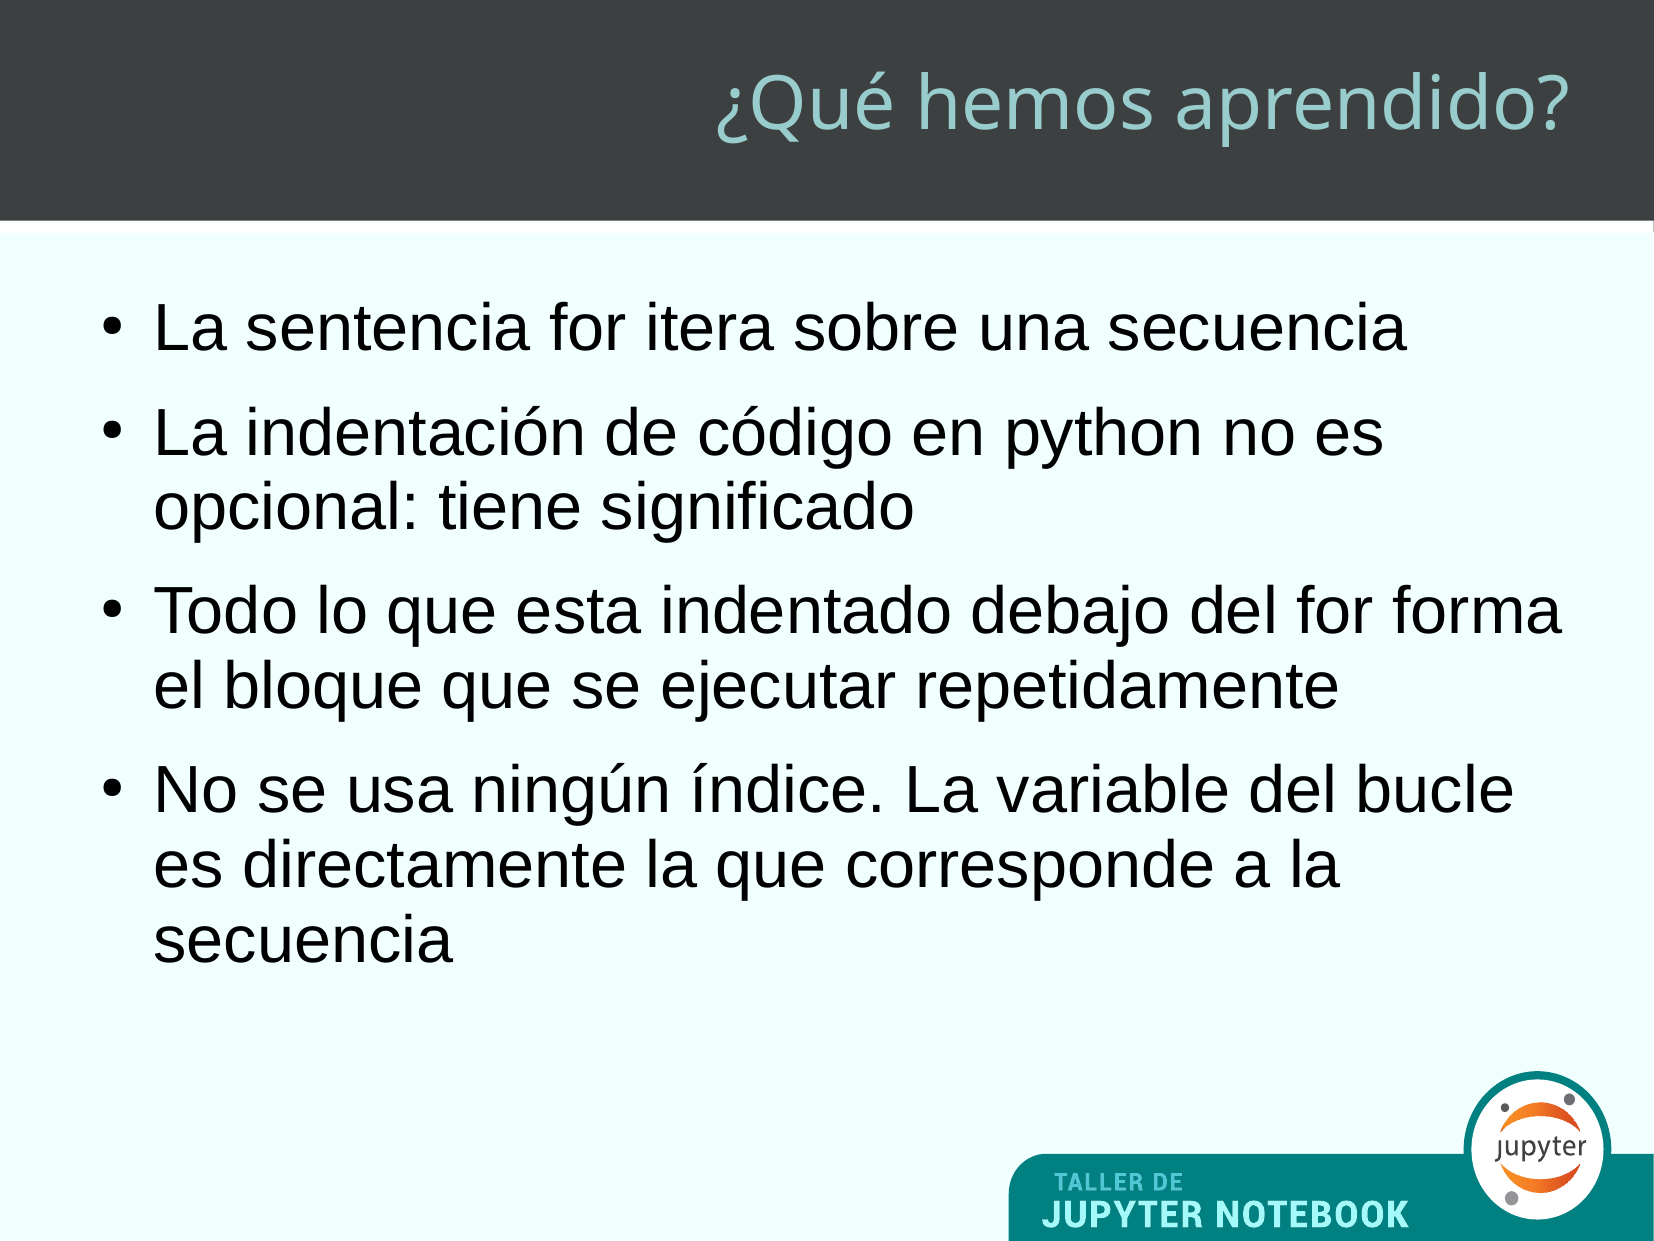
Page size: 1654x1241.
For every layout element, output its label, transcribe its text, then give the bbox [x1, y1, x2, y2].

list La sentencia for itera sobre una secuencia La indentación de código en python no es opcional: tiene significado Todo lo que esta indentado debajo del for forma el bloque que se ejecutar repetidamente No se usa ningún índice. La variable del bucle es directamente la que corresponde a la secuencia [82, 290, 1571, 1010]
title ¿Qué hemos aprendido? [82, 49, 1571, 257]
